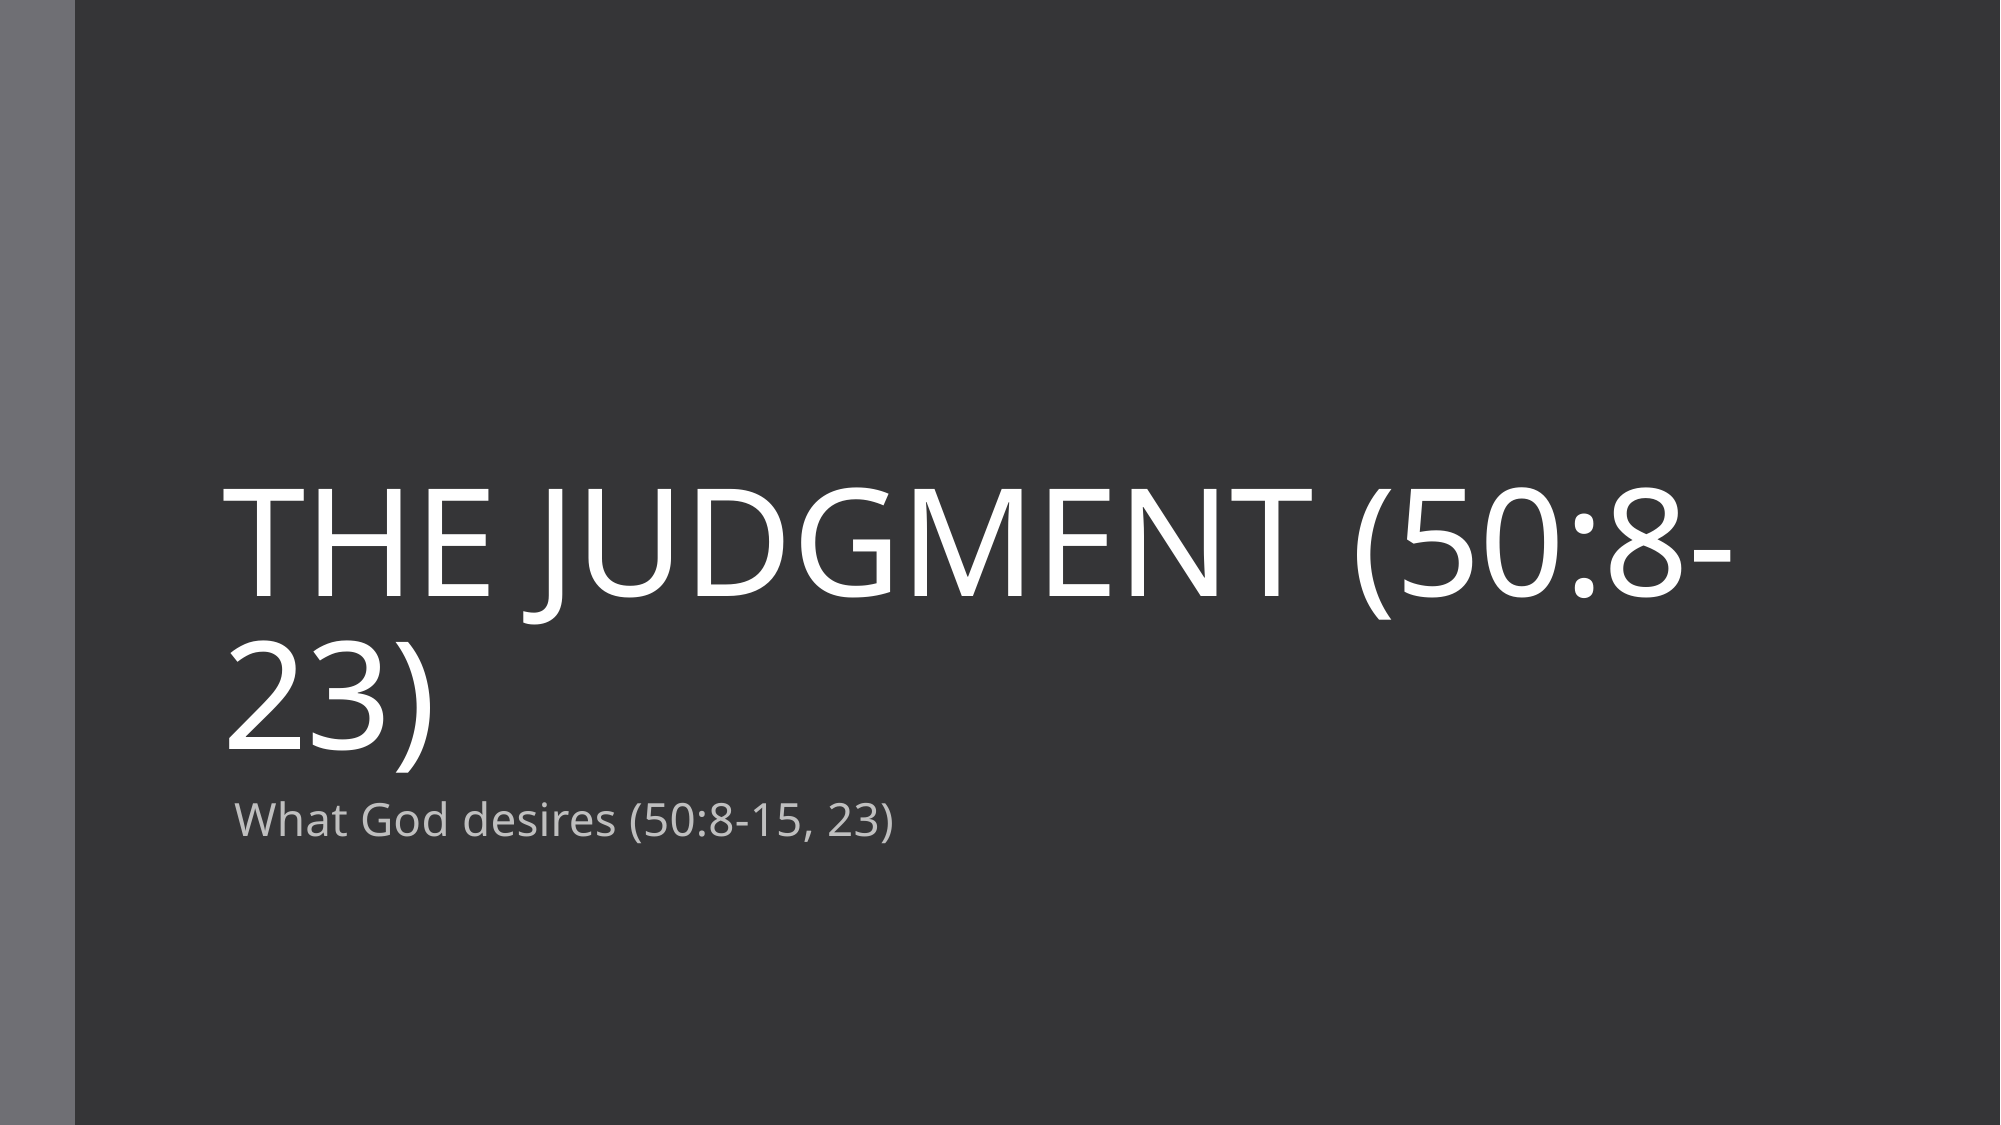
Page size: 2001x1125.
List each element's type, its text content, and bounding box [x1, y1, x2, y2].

subtitle What God desires (50:8-15, 23) [206, 787, 1752, 1066]
title THE JUDGMENT (50:8-23) [206, 124, 1752, 787]
